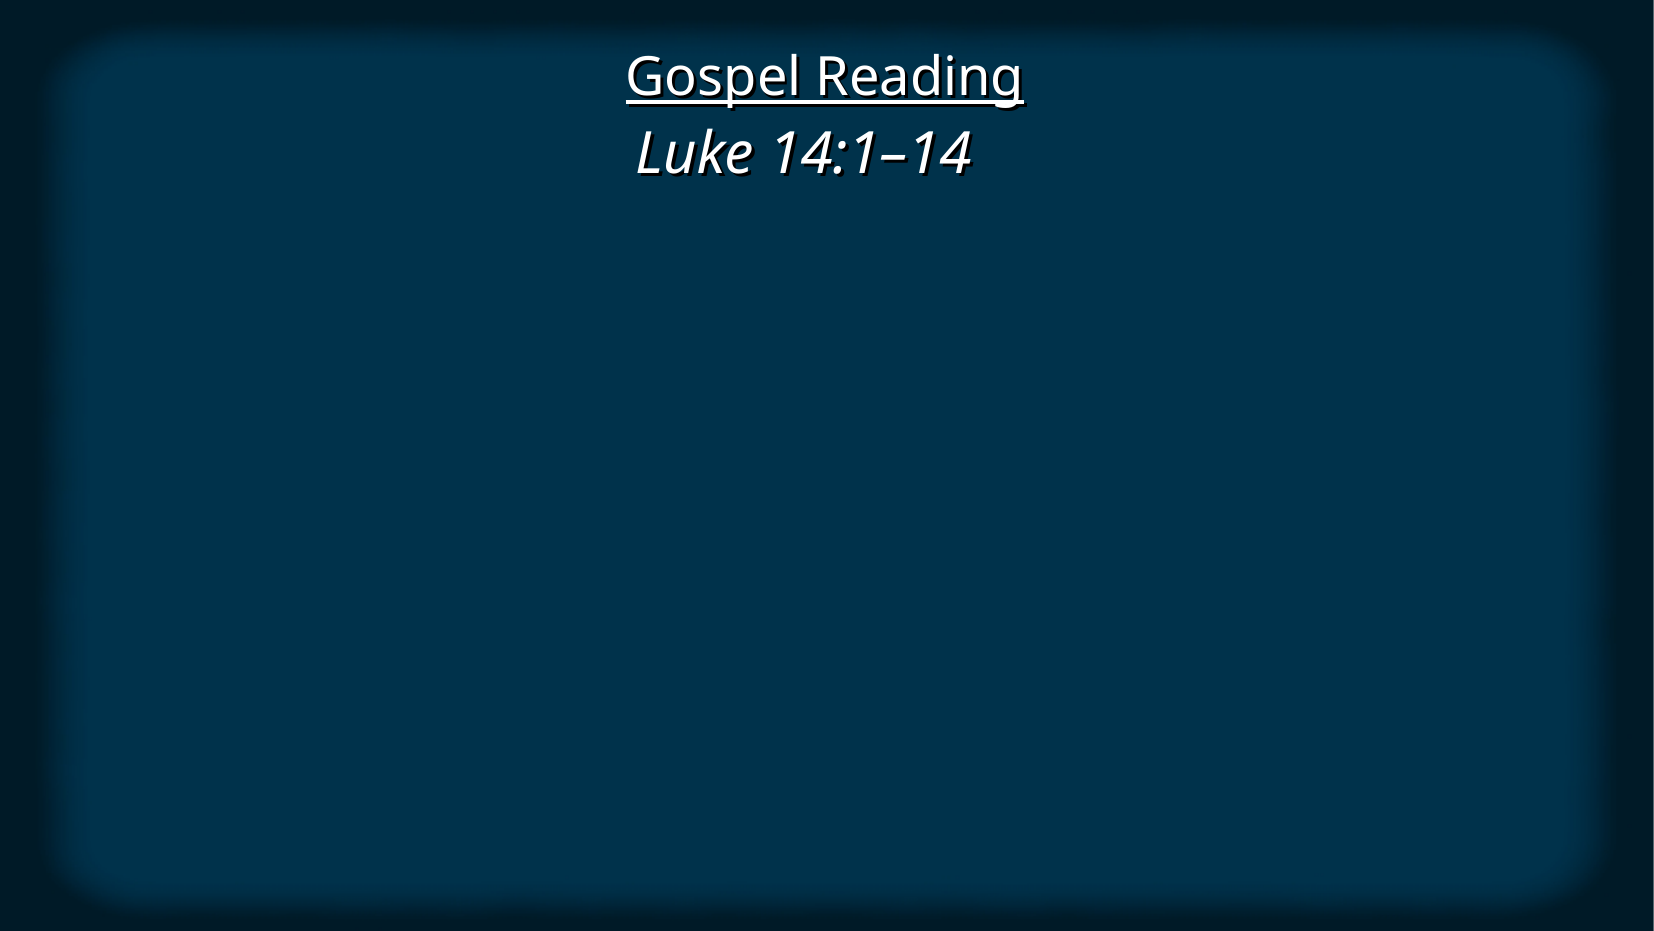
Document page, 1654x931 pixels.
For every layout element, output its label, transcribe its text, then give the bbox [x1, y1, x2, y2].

picture [0, 0, 1654, 931]
text_box Gospel Reading Luke 14:1–14 [75, 30, 1576, 194]
